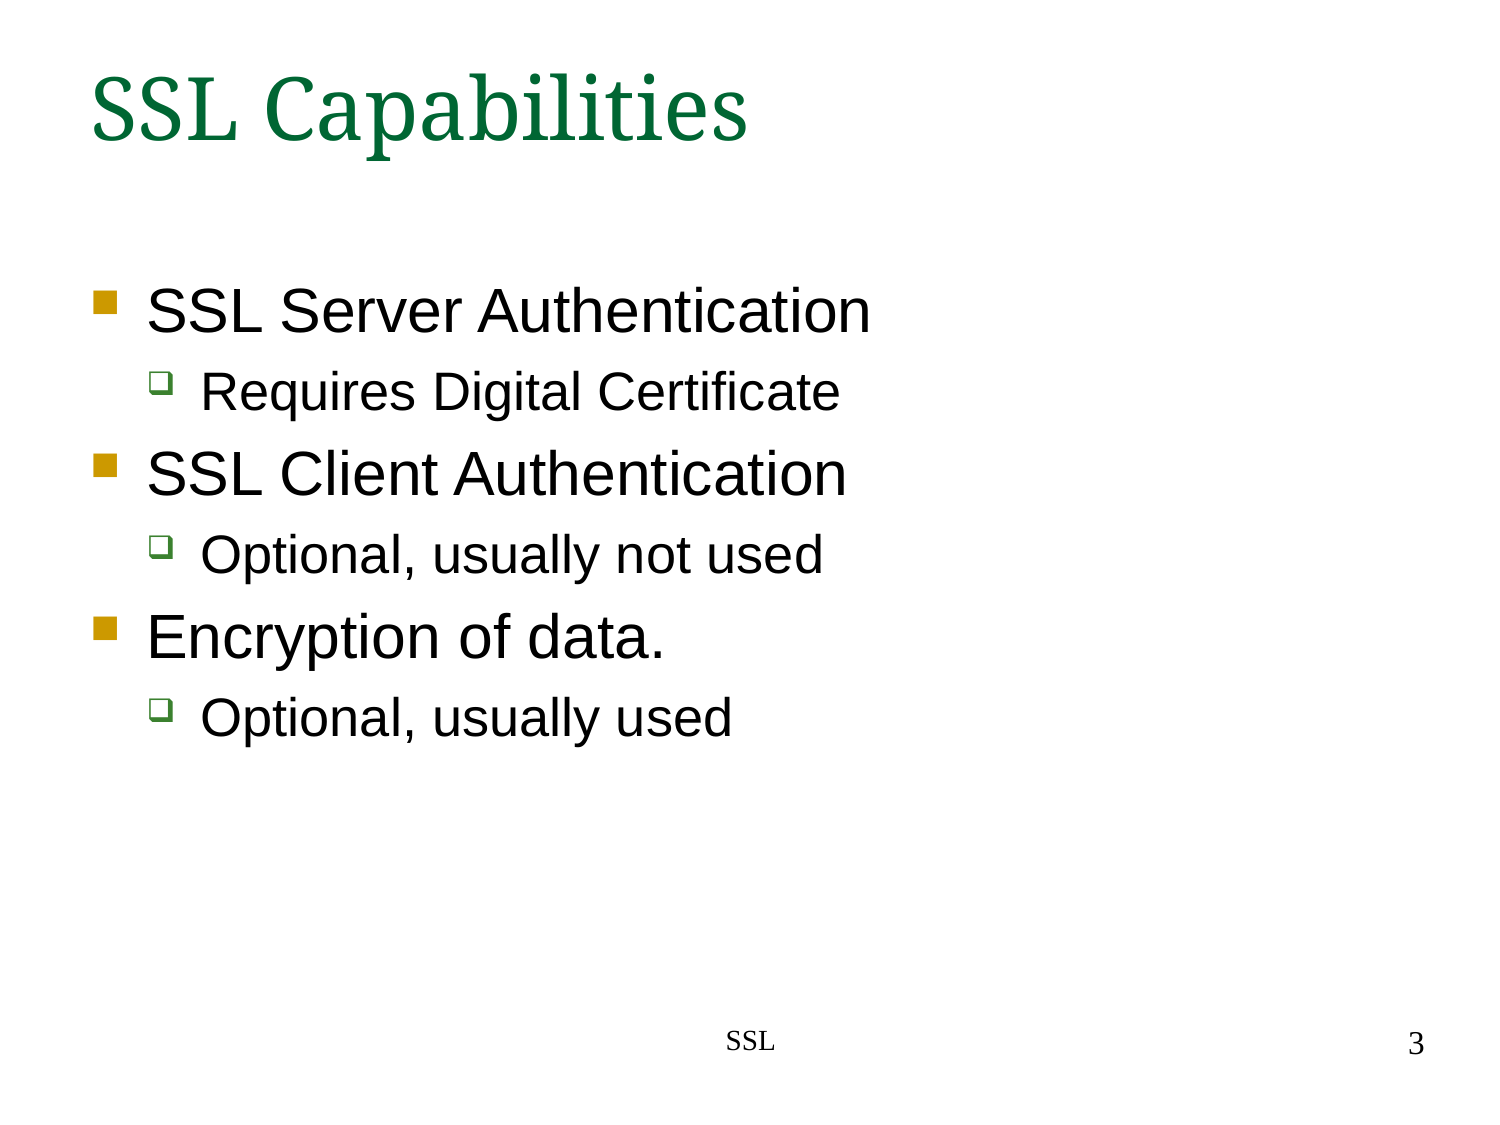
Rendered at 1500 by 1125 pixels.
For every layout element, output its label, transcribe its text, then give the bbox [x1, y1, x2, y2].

title SSL Capabilities [75, 45, 1425, 233]
list SSL Server Authentication Requires Digital Certificate SSL Client Authentication Optional, usually not used Encryption of data. Optional, usually used [75, 262, 1425, 1006]
